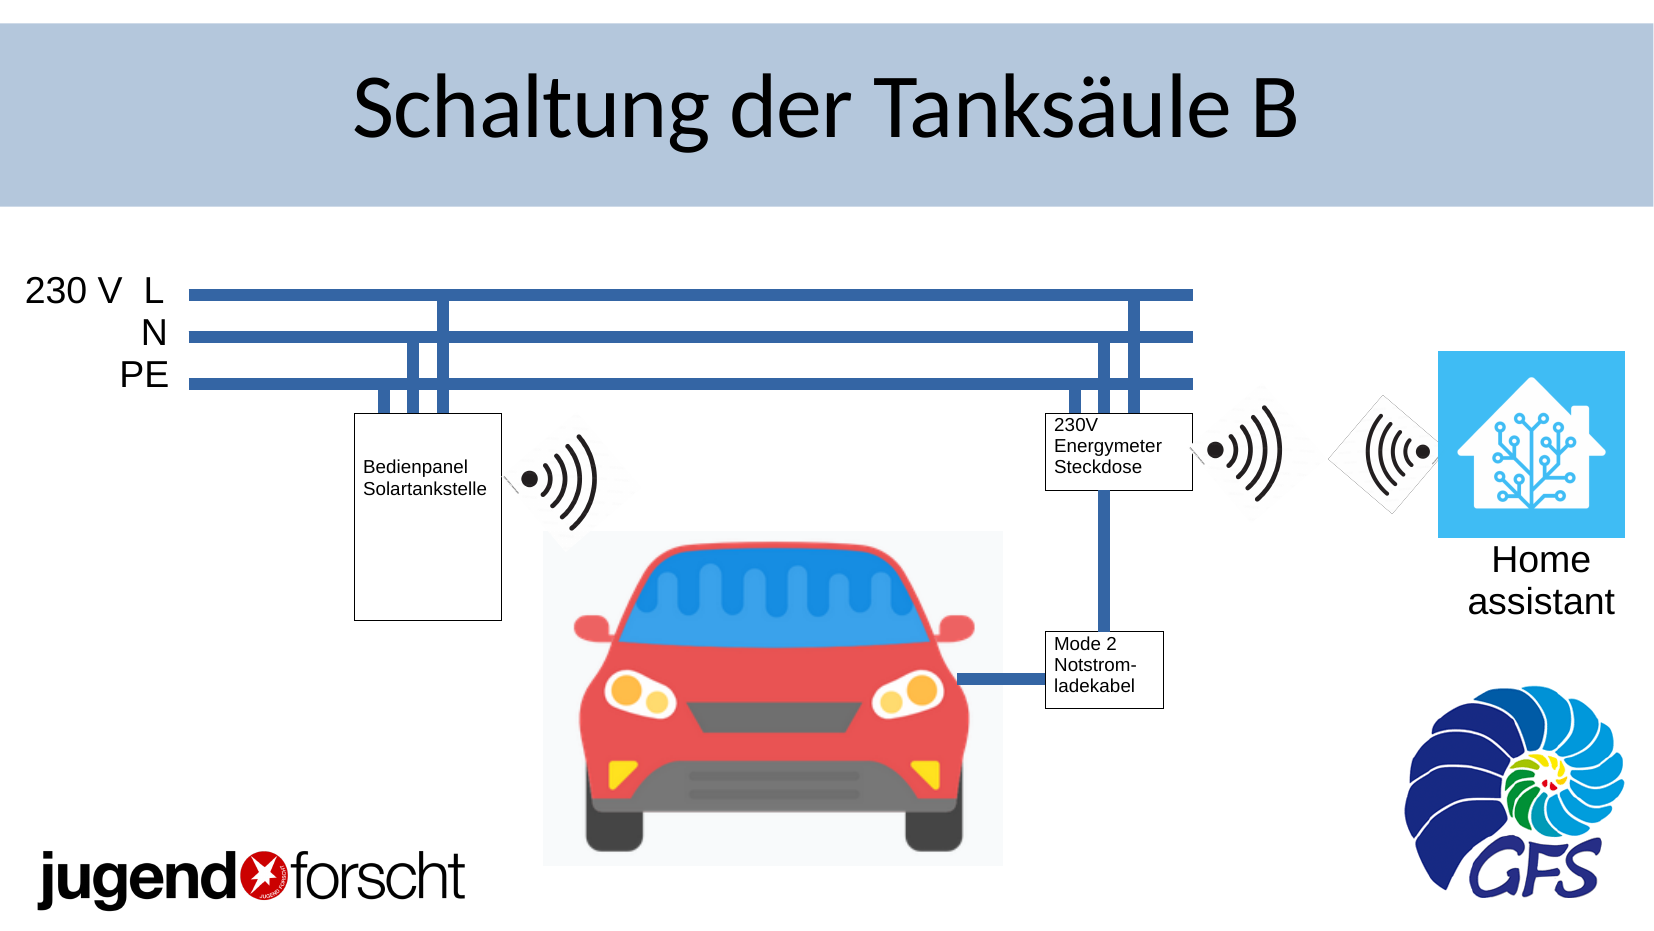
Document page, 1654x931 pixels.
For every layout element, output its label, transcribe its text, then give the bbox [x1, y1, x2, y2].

picture [1187, 383, 1326, 523]
text_box Bedienpanel Solartankstelle [354, 413, 502, 621]
picture [501, 412, 1003, 866]
picture [1387, 679, 1643, 916]
text_box 230 V L N PE [10, 262, 188, 404]
text_box 230V Energymeter Steckdose [1045, 413, 1193, 491]
text_box Home assistant [1429, 531, 1654, 650]
picture [1328, 351, 1625, 538]
text_box Mode 2 Notstrom-ladekabel [1045, 631, 1164, 709]
title Schaltung der Tanksäule B [0, 23, 1654, 207]
picture [29, 846, 473, 916]
